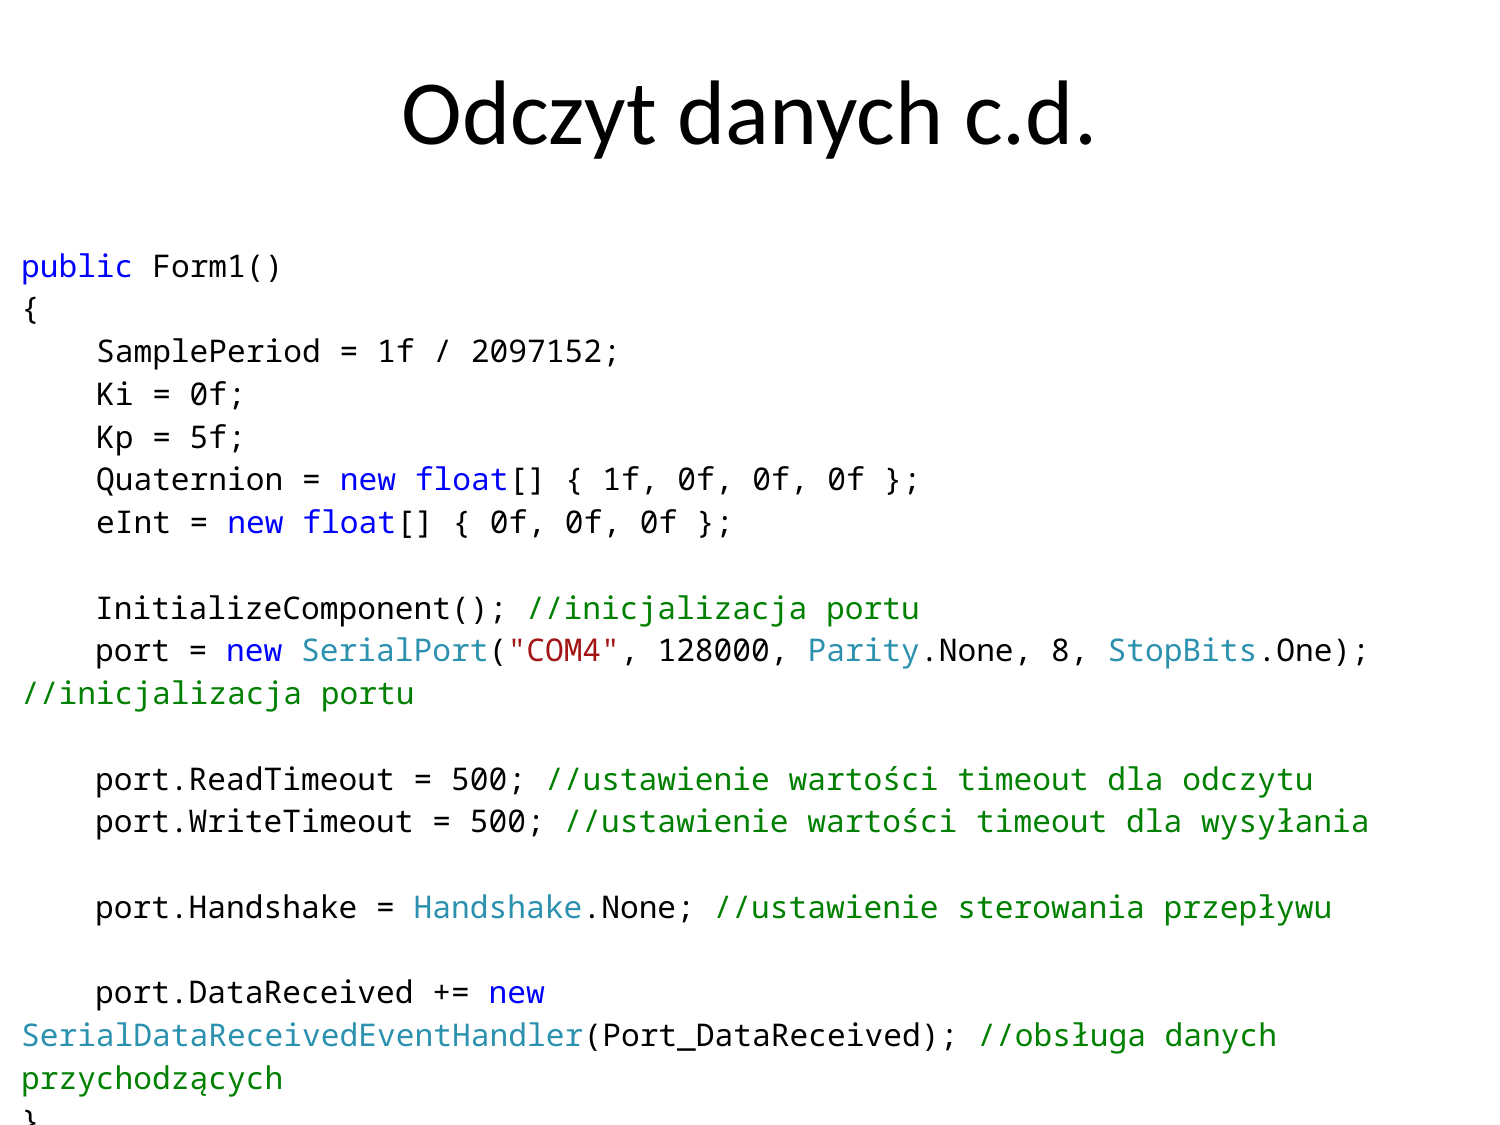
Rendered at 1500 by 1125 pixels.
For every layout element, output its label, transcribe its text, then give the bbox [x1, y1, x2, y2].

text_box public Form1() { SamplePeriod = 1f / 2097152; Ki = 0f; Kp = 5f; Quaternion = new float[] { 1f, 0f, 0f, 0f }; eInt = new float[] { 0f, 0f, 0f }; InitializeComponent(); //inicjalizacja portu port = new SerialPort("COM4", 128000, Parity.None, 8, StopBits.One); //inicjalizacja portu port.ReadTimeout = 500; //ustawienie wartości timeout dla odczytu port.WriteTimeout = 500; //ustawienie wartości timeout dla wysyłania port.Handshake = Handshake.None; //ustawienie sterowania przepływu port.DataReceived += new SerialDataReceivedEventHandler(Port_DataReceived); //obsługa danych przychodzących } [6, 236, 1489, 981]
title Odczyt danych c.d. [75, 45, 1425, 233]
